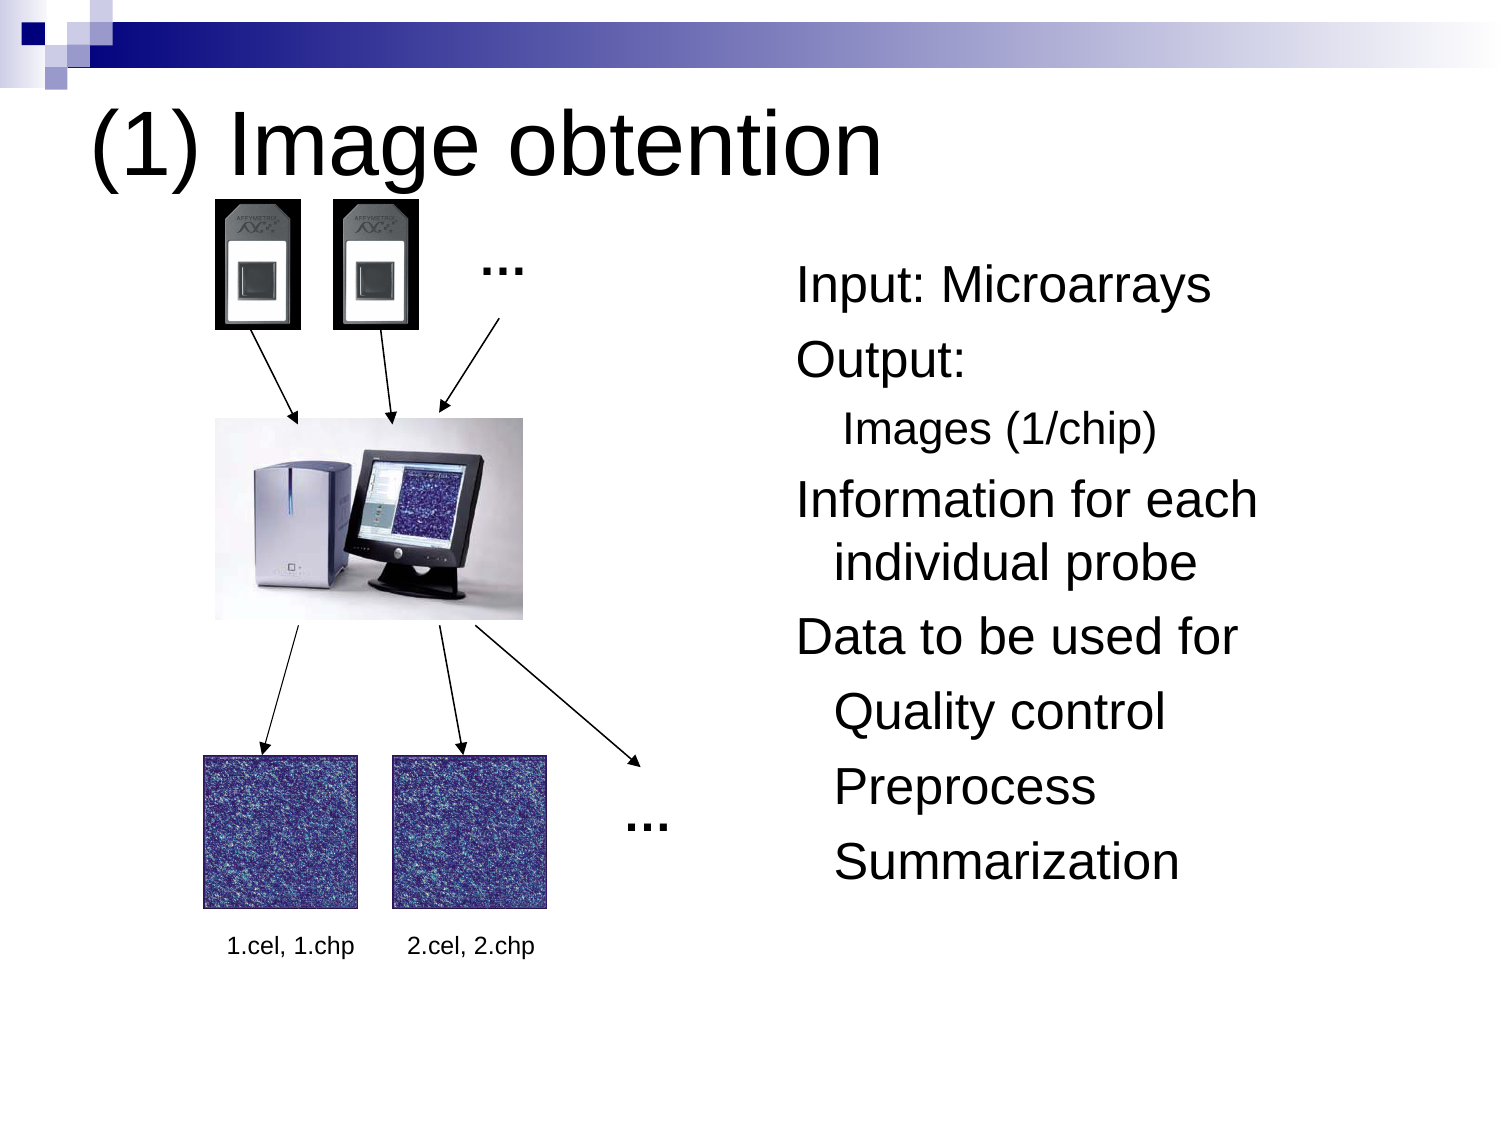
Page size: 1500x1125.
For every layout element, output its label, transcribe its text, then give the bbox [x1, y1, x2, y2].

picture [215, 418, 523, 620]
title (1) Image obtention [74, 28, 1476, 250]
text_box 2.cel, 2.chp [392, 924, 551, 969]
picture [333, 199, 419, 330]
picture [215, 199, 301, 330]
text_box … [607, 779, 688, 851]
text_box … [463, 223, 544, 295]
list Input: Microarrays Output: Images (1/chip) Information for each individual probe Data to be used for Quality control Preprocess Summarization [762, 242, 1425, 986]
text_box 1.cel, 1.chp [211, 924, 371, 969]
picture [392, 755, 547, 909]
picture [203, 755, 358, 909]
